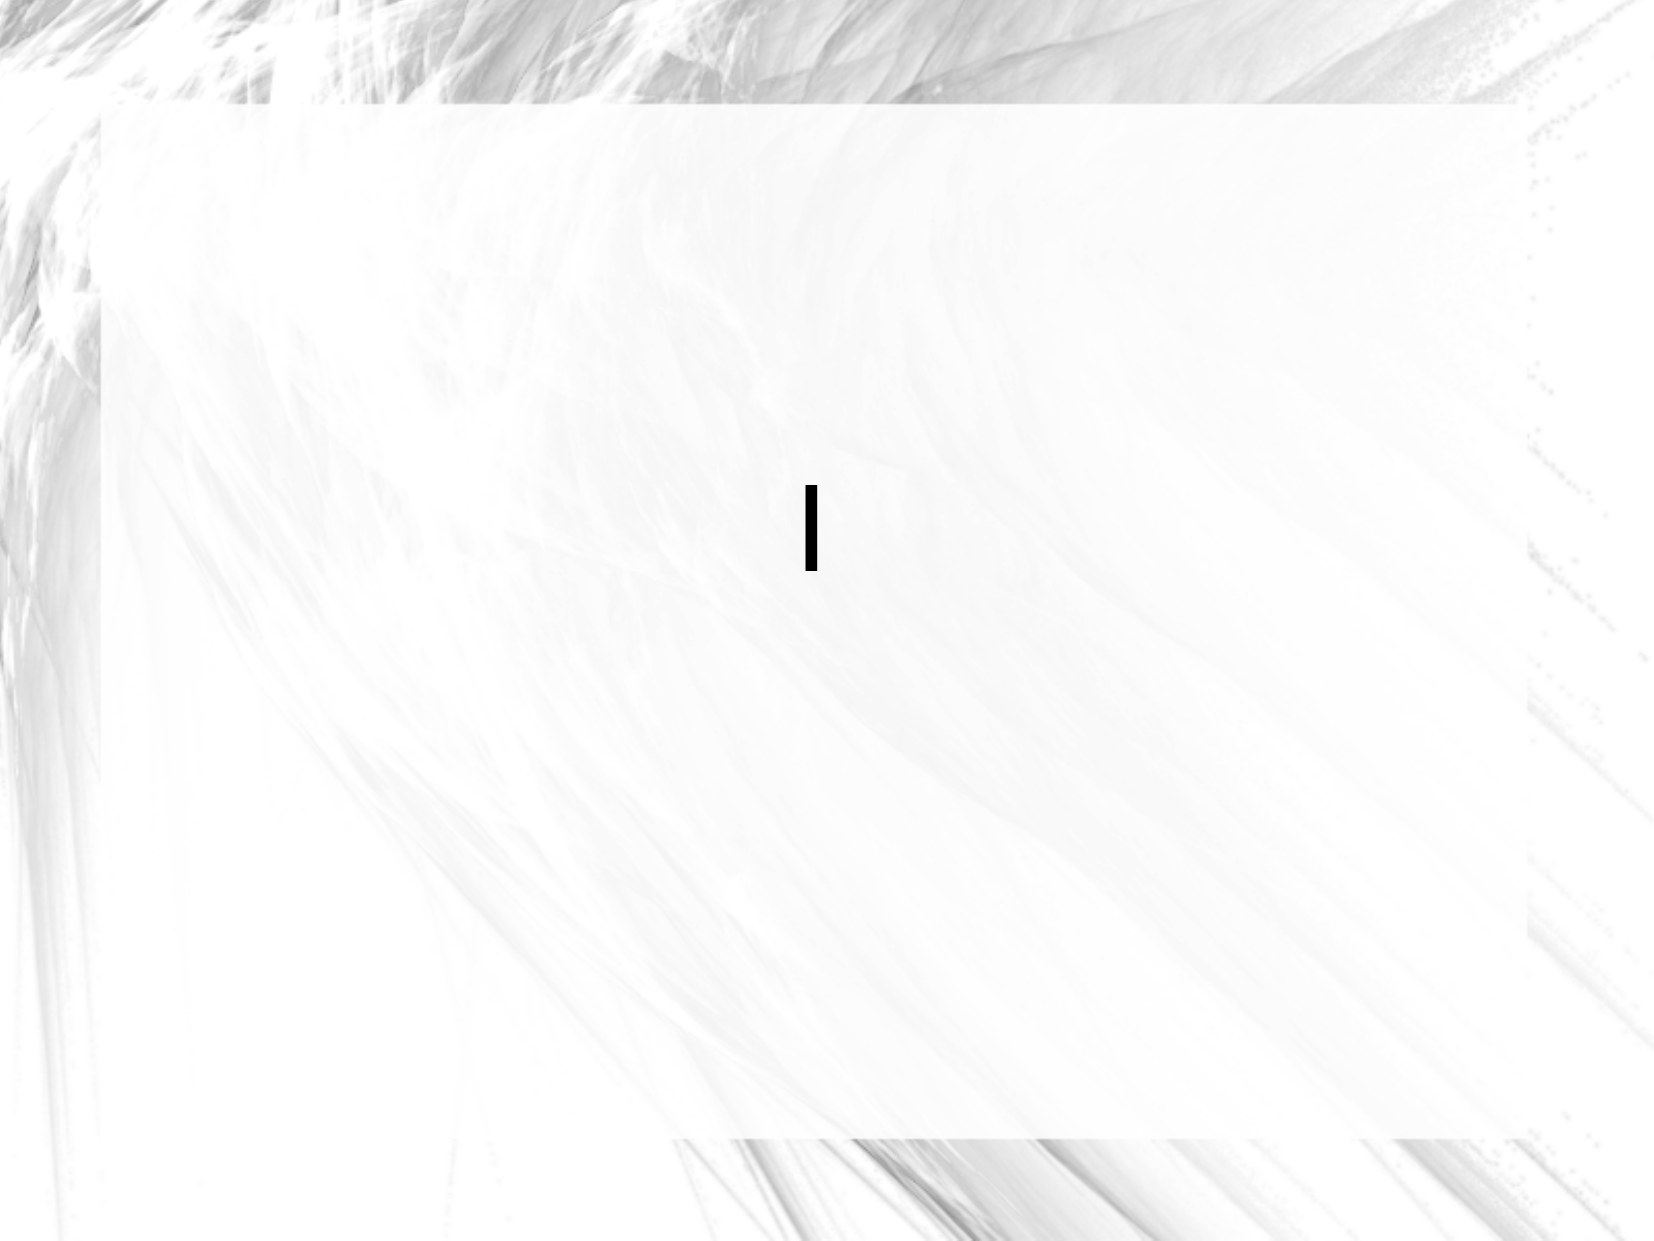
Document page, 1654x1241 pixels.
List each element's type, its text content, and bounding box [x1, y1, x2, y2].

subtitle I [118, 119, 1506, 938]
picture [0, 0, 1654, 1241]
